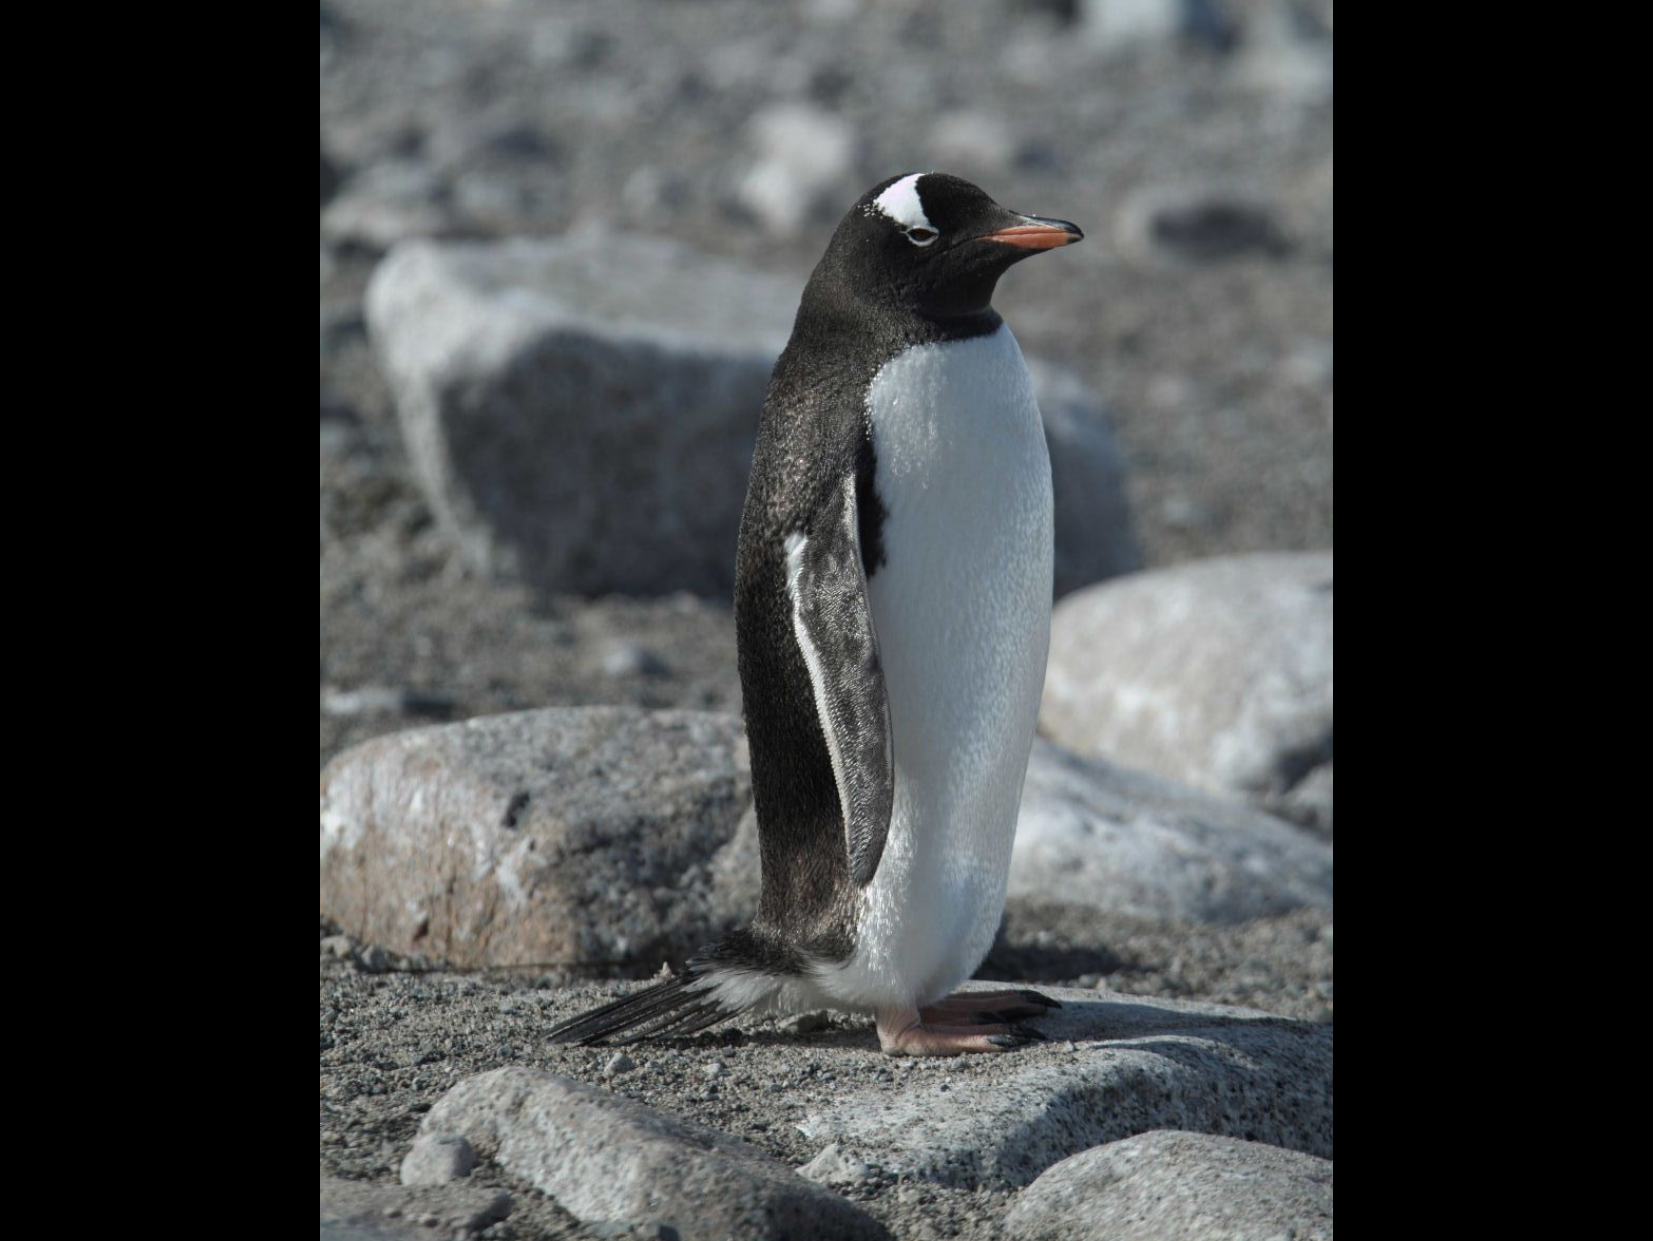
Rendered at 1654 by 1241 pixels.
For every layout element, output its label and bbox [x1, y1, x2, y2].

picture [320, 0, 1333, 1241]
